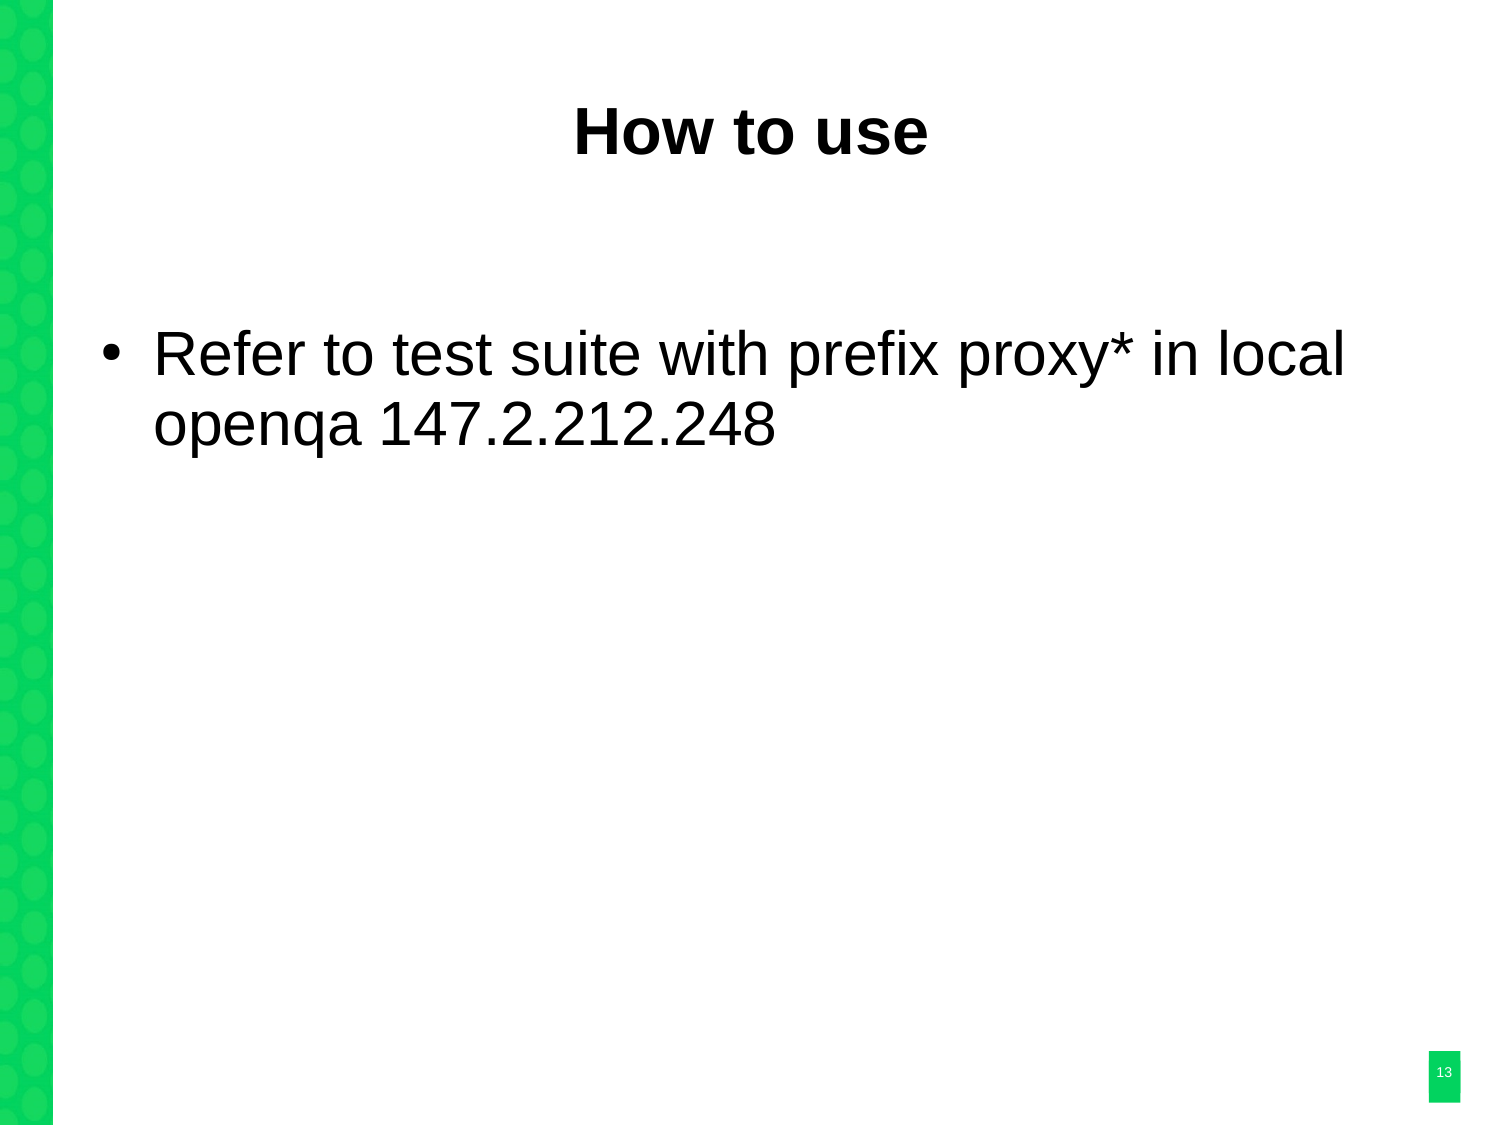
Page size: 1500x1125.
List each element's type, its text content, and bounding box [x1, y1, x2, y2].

picture [0, 0, 61, 1125]
title How to use [106, 82, 1397, 180]
text_box <number> [1428, 1051, 1461, 1094]
list Refer to test suite with prefix proxy* in local openqa 147.2.212.248 [82, 214, 1441, 1004]
